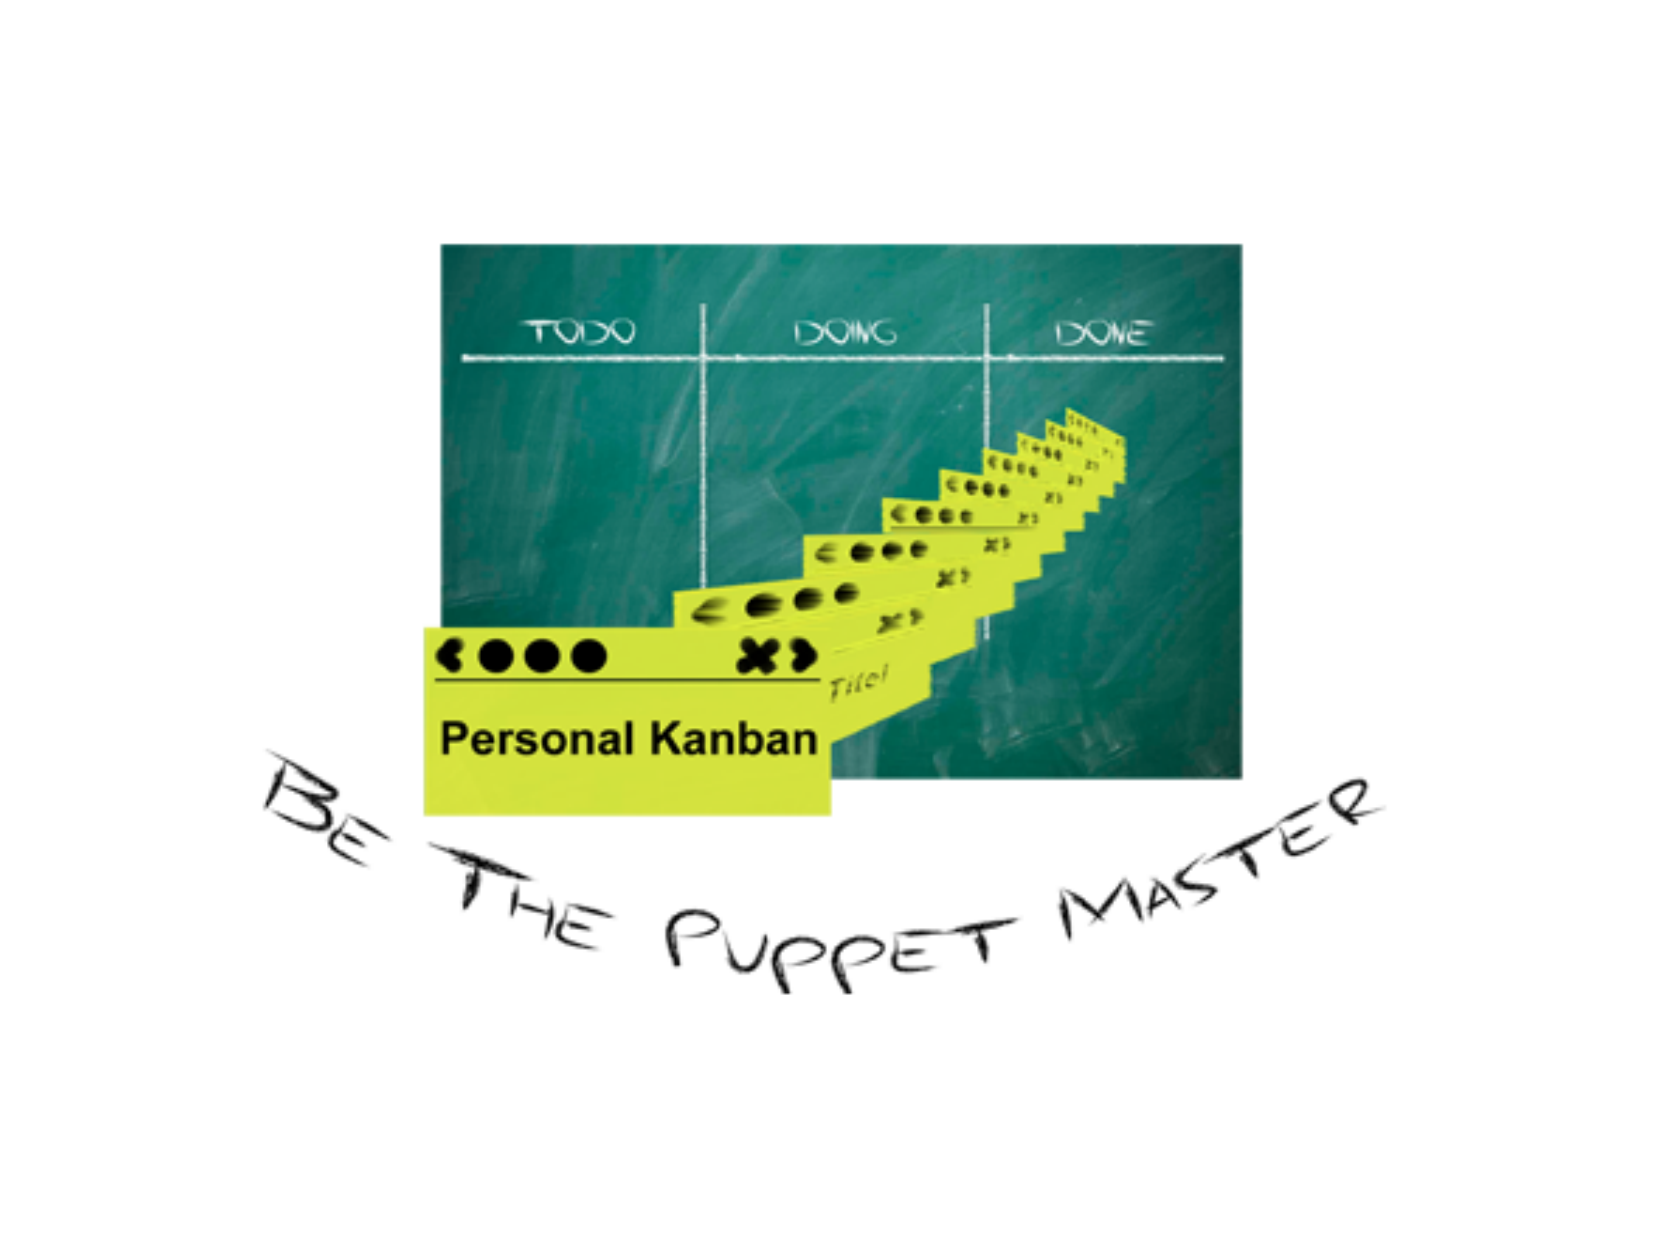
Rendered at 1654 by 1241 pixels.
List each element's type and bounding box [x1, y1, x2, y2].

picture [236, 217, 1418, 1023]
